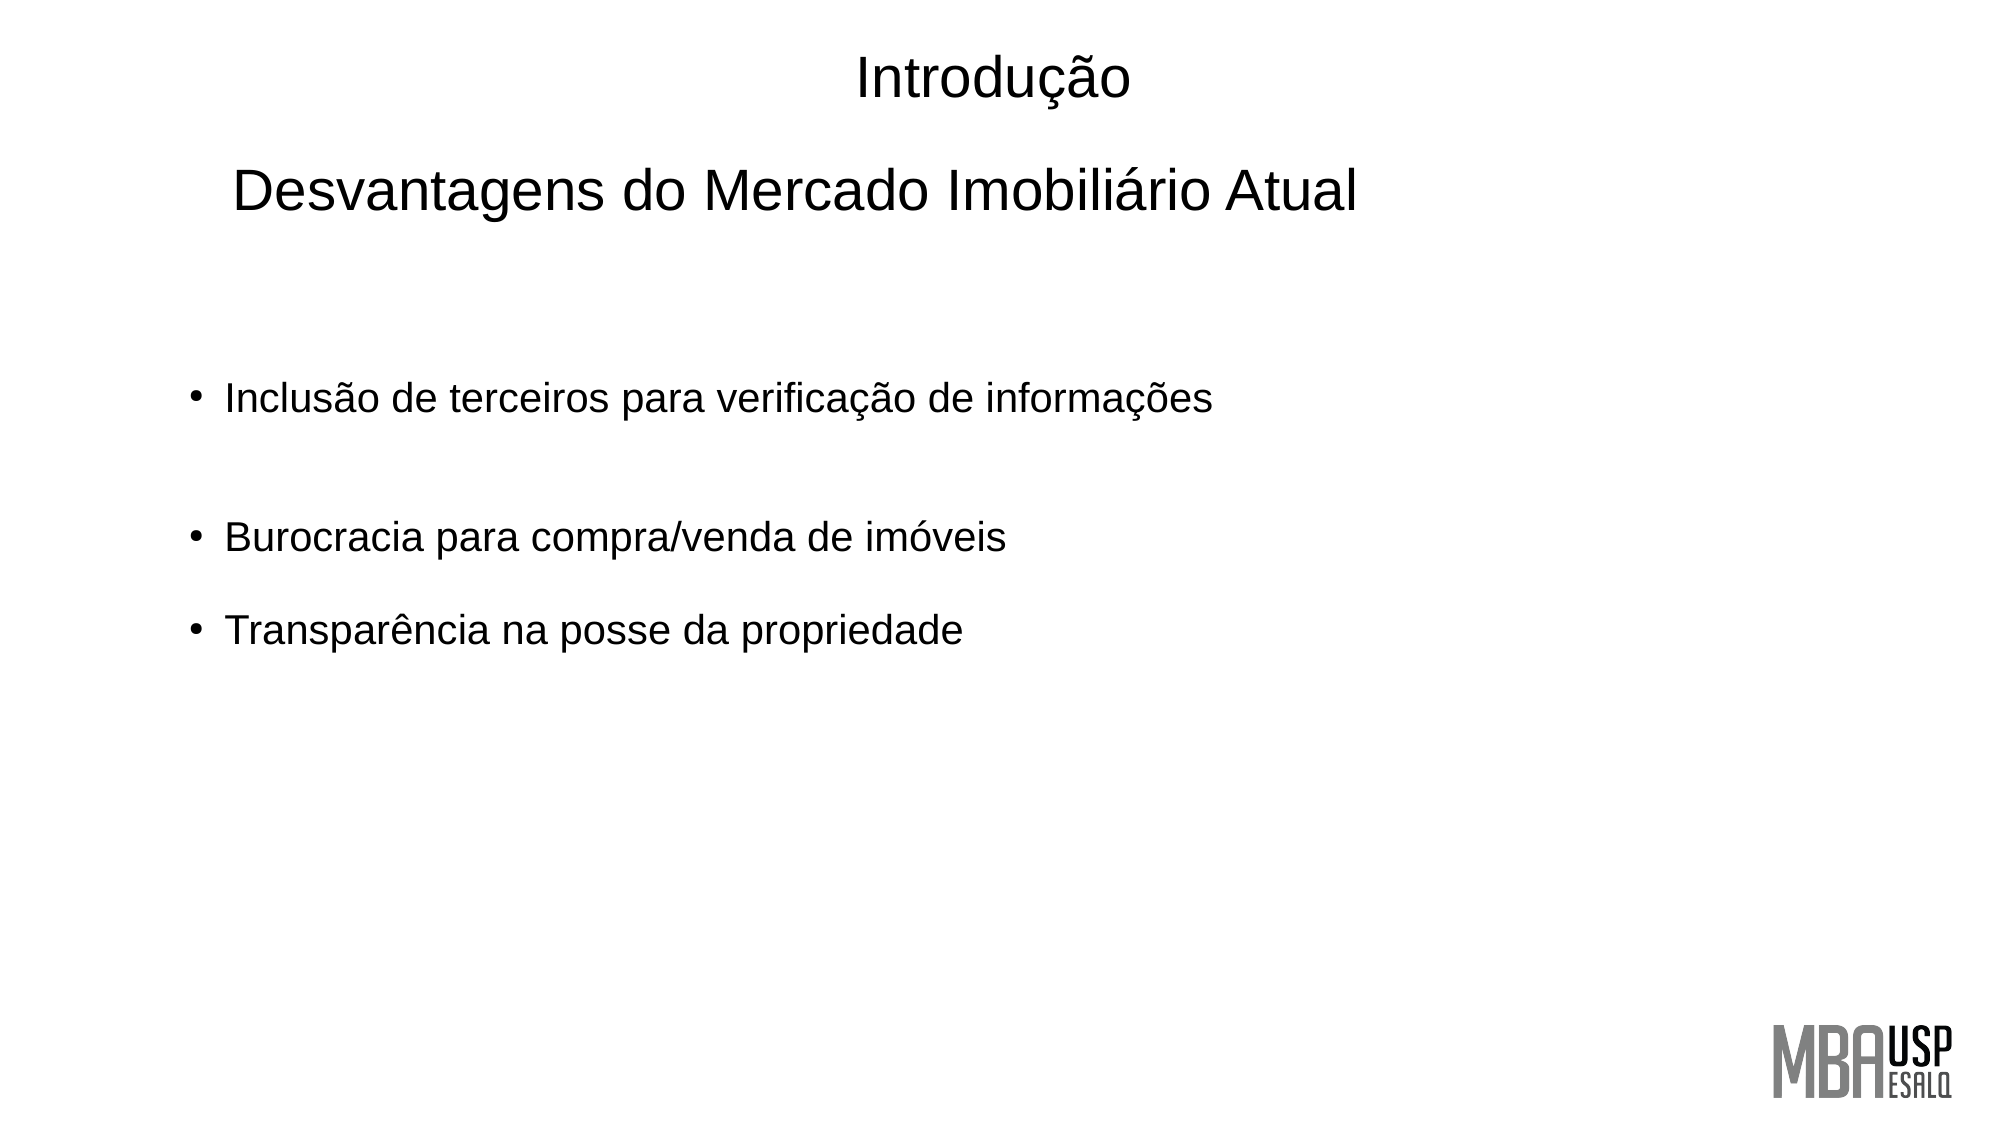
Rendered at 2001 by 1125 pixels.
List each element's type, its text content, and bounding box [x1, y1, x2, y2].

text_box Introdução [37, 37, 1951, 118]
text_box Desvantagens do Mercado Imobiliário Atual Inclusão de terceiros para verificação de informações Burocracia para compra/venda de imóveis Transparência na posse da propriedade [82, 150, 1951, 976]
picture [1765, 1021, 1960, 1102]
